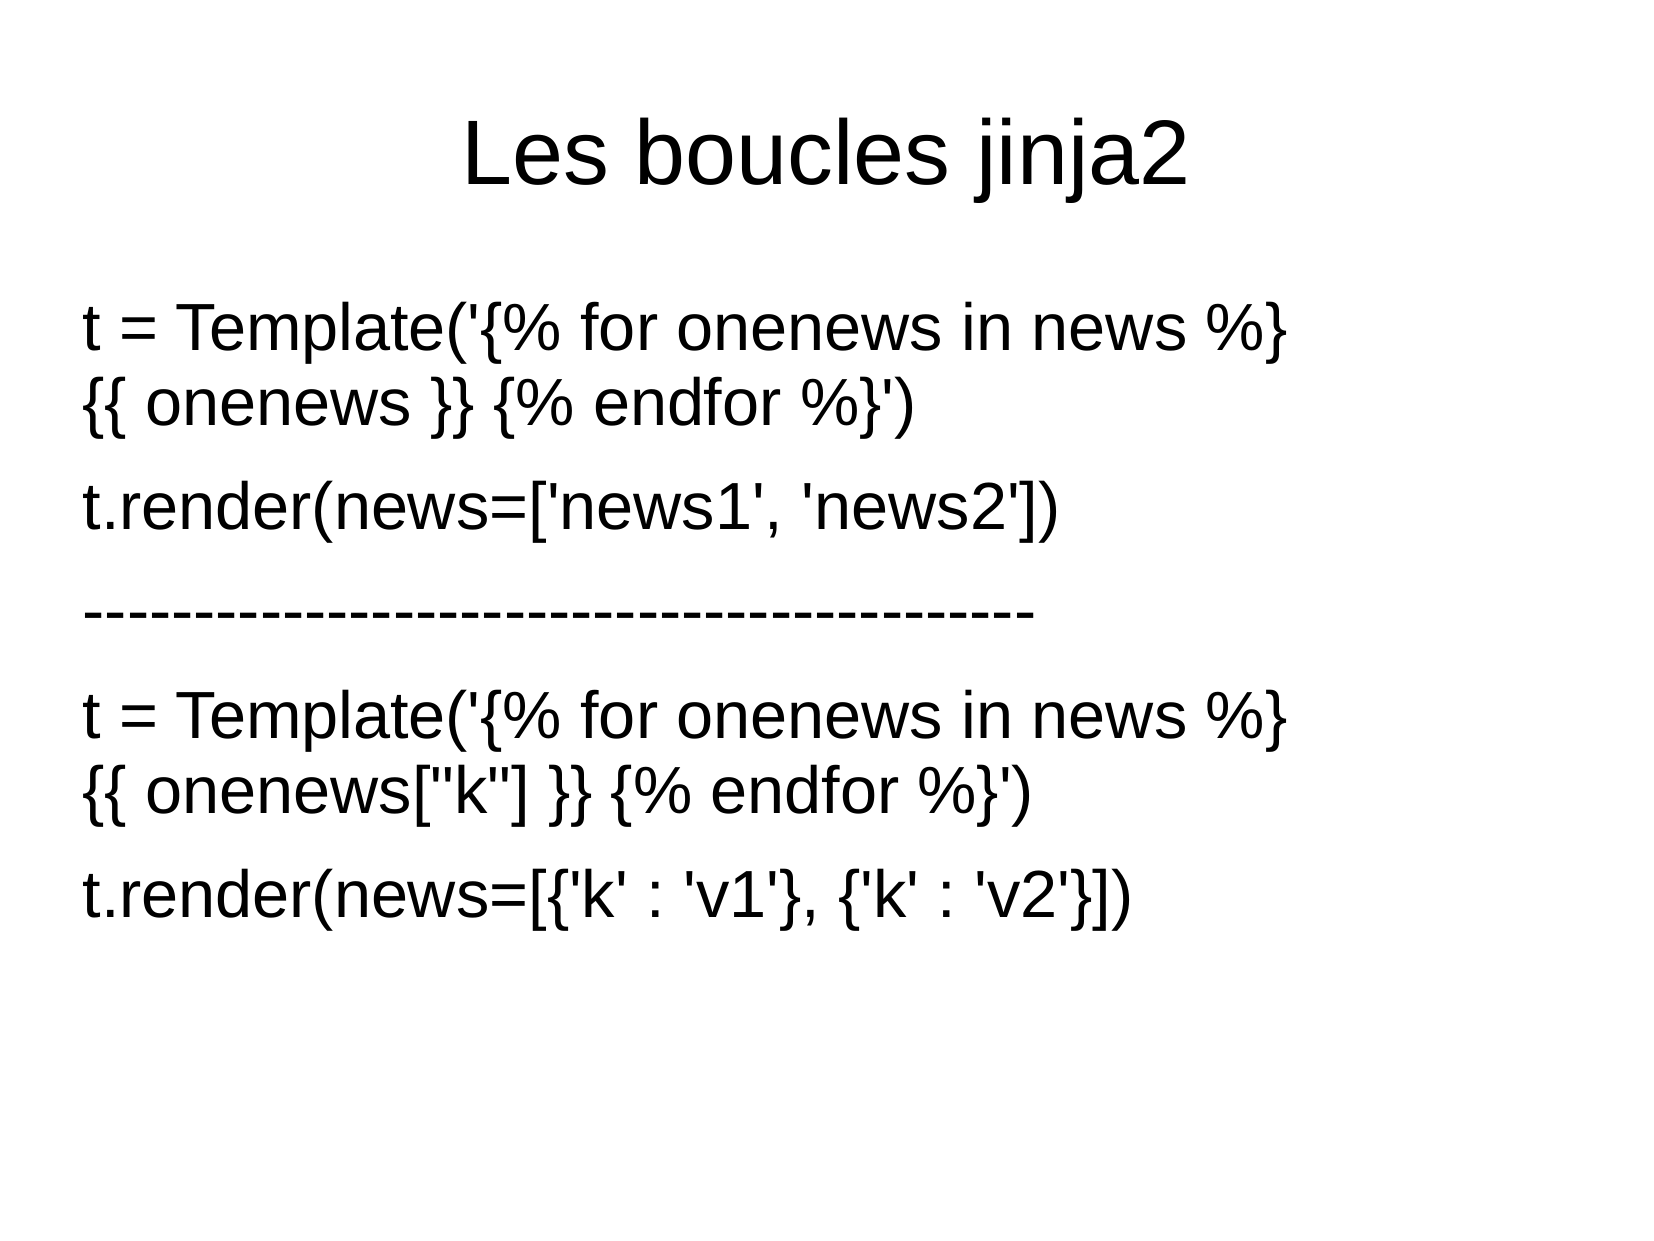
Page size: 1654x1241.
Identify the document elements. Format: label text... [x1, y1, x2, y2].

title Les boucles jinja2 [82, 49, 1571, 257]
list t = Template('{% for onenews in news %}{{ onenews }} {% endfor %}') t.render(news=['news1', 'news2']) ------------------------------------------- t = Template('{% for onenews in news %}{{ onenews["k"] }} {% endfor %}') t.render(news=[{'k' : 'v1'}, {'k' : 'v2'}]) [82, 290, 1538, 1010]
